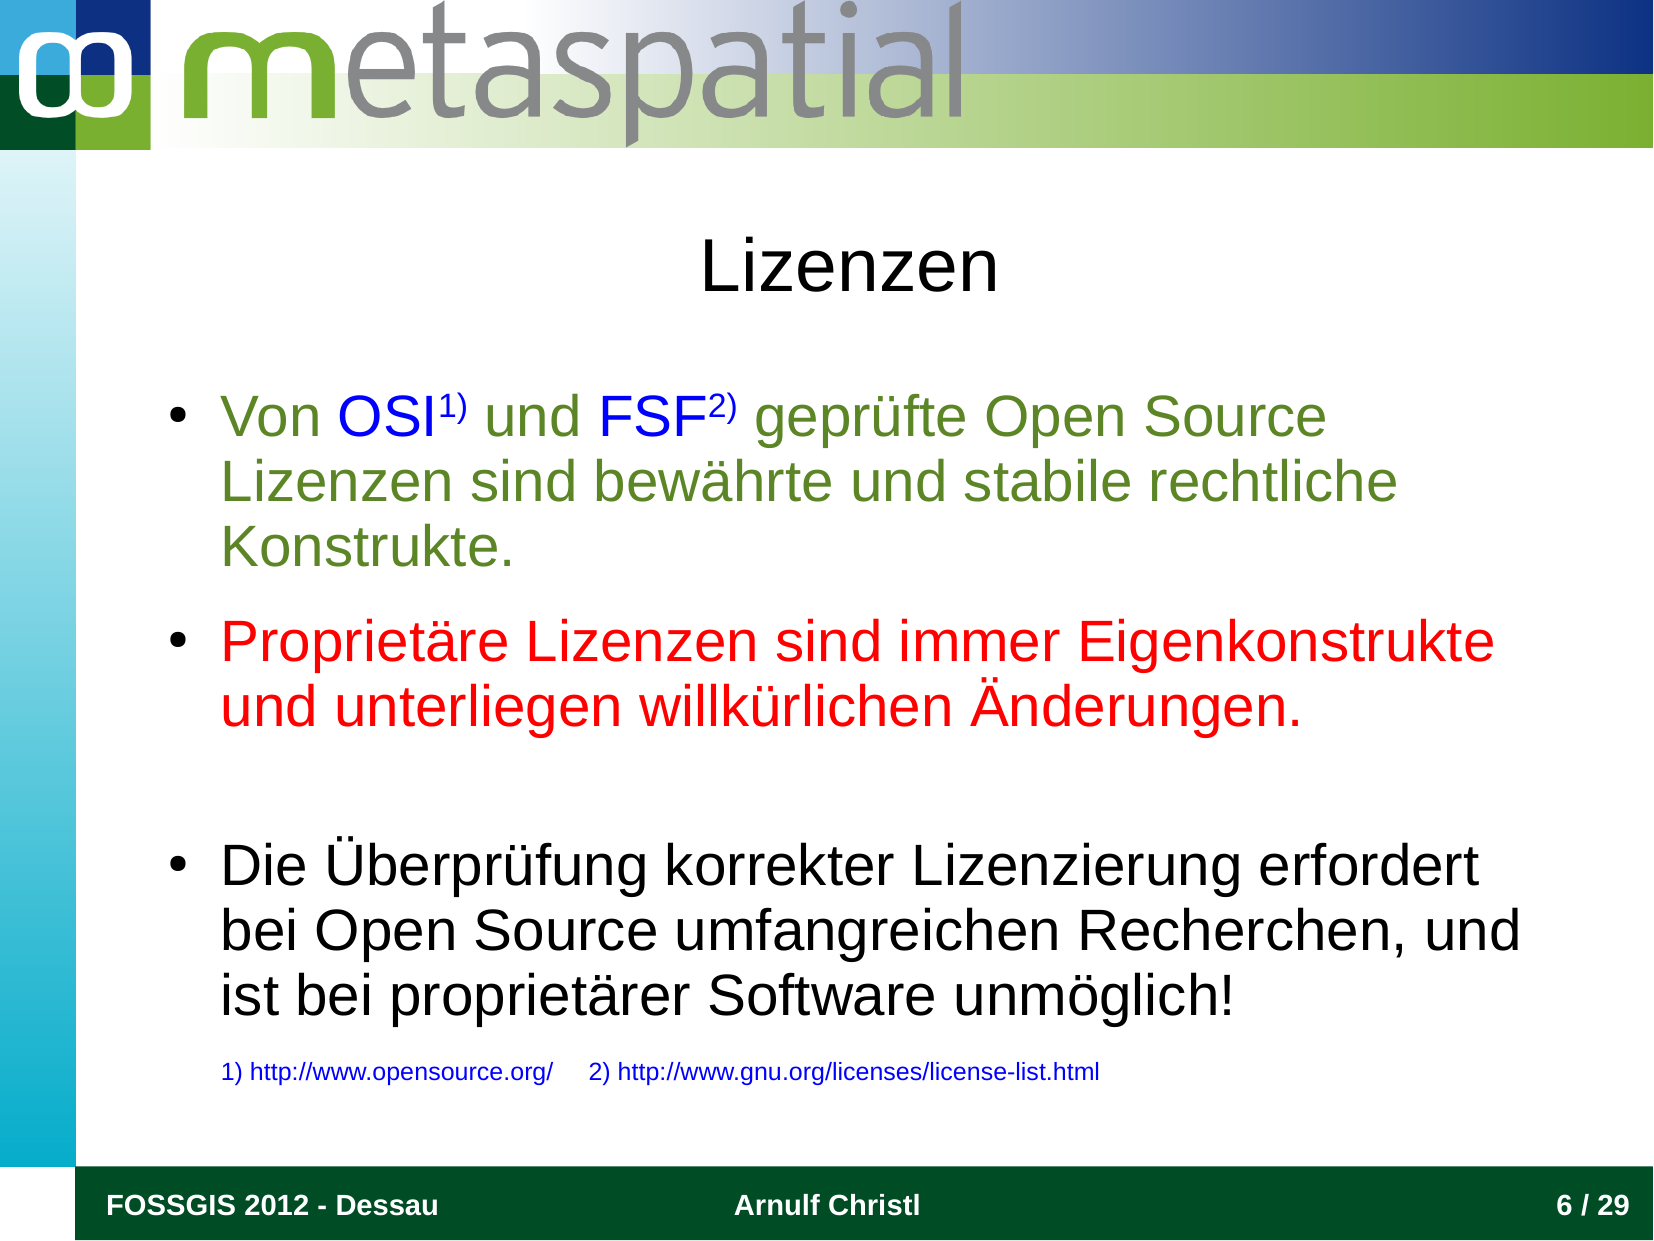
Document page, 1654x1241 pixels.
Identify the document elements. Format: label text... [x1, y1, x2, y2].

list Von OSI1) und FSF2) geprüfte Open Source Lizenzen sind bewährte und stabile rechtliche Konstrukte. Proprietäre Lizenzen sind immer Eigenkonstrukte und unterliegen willkürlichen Änderungen. Die Überprüfung korrekter Lizenzierung erfordert bei Open Source umfangreichen Recherchen, und ist bei proprietärer Software unmöglich! 1) http://www.opensource.org/ 2) http://www.gnu.org/licenses/license-list.html [150, 383, 1571, 1126]
title Lizenzen [150, 161, 1571, 369]
picture [0, 0, 961, 150]
